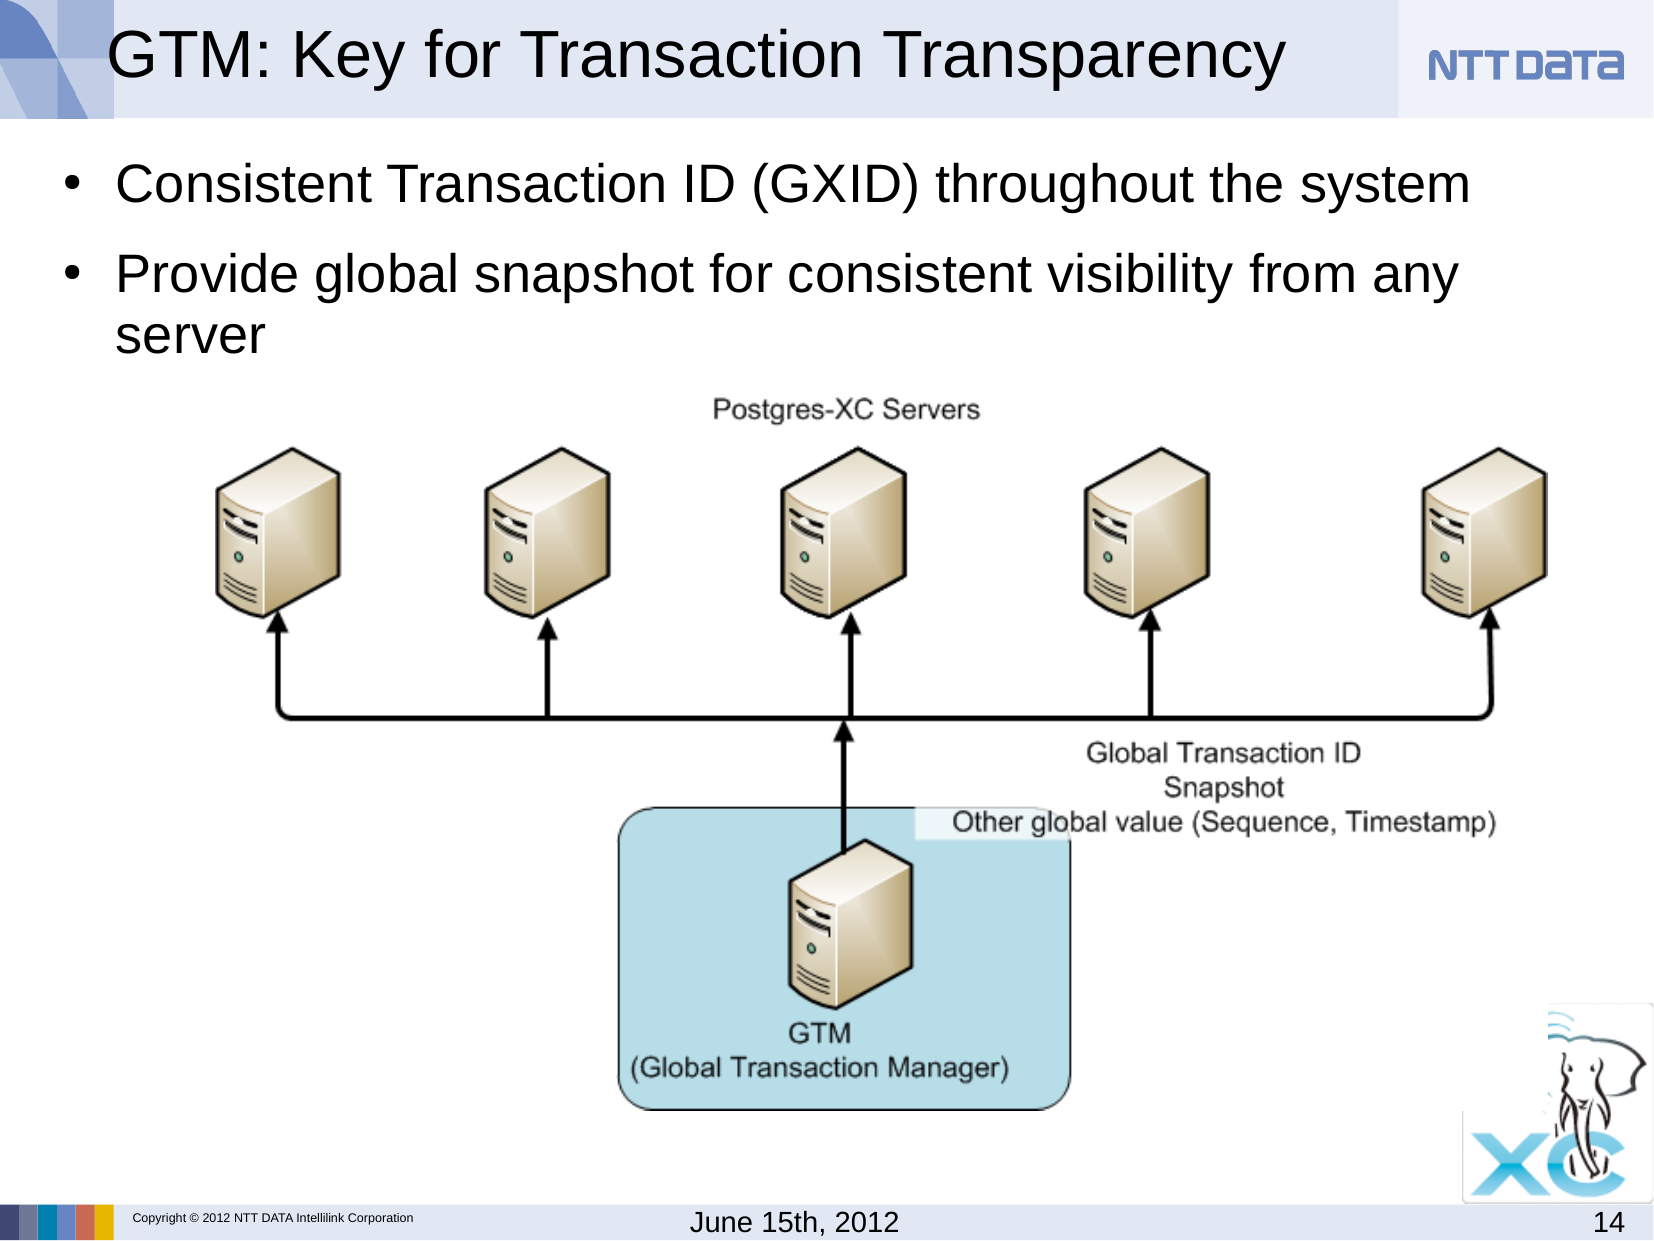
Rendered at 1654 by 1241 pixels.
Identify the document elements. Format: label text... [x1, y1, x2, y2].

picture [0, 0, 114, 119]
list Consistent Transaction ID (GXID) throughout the system Provide global snapshot for consistent visibility from any server [44, 153, 1501, 1182]
picture [1429, 50, 1624, 80]
title GTM: Key for Transaction Transparency [106, 13, 1399, 95]
picture [215, 389, 1654, 1204]
